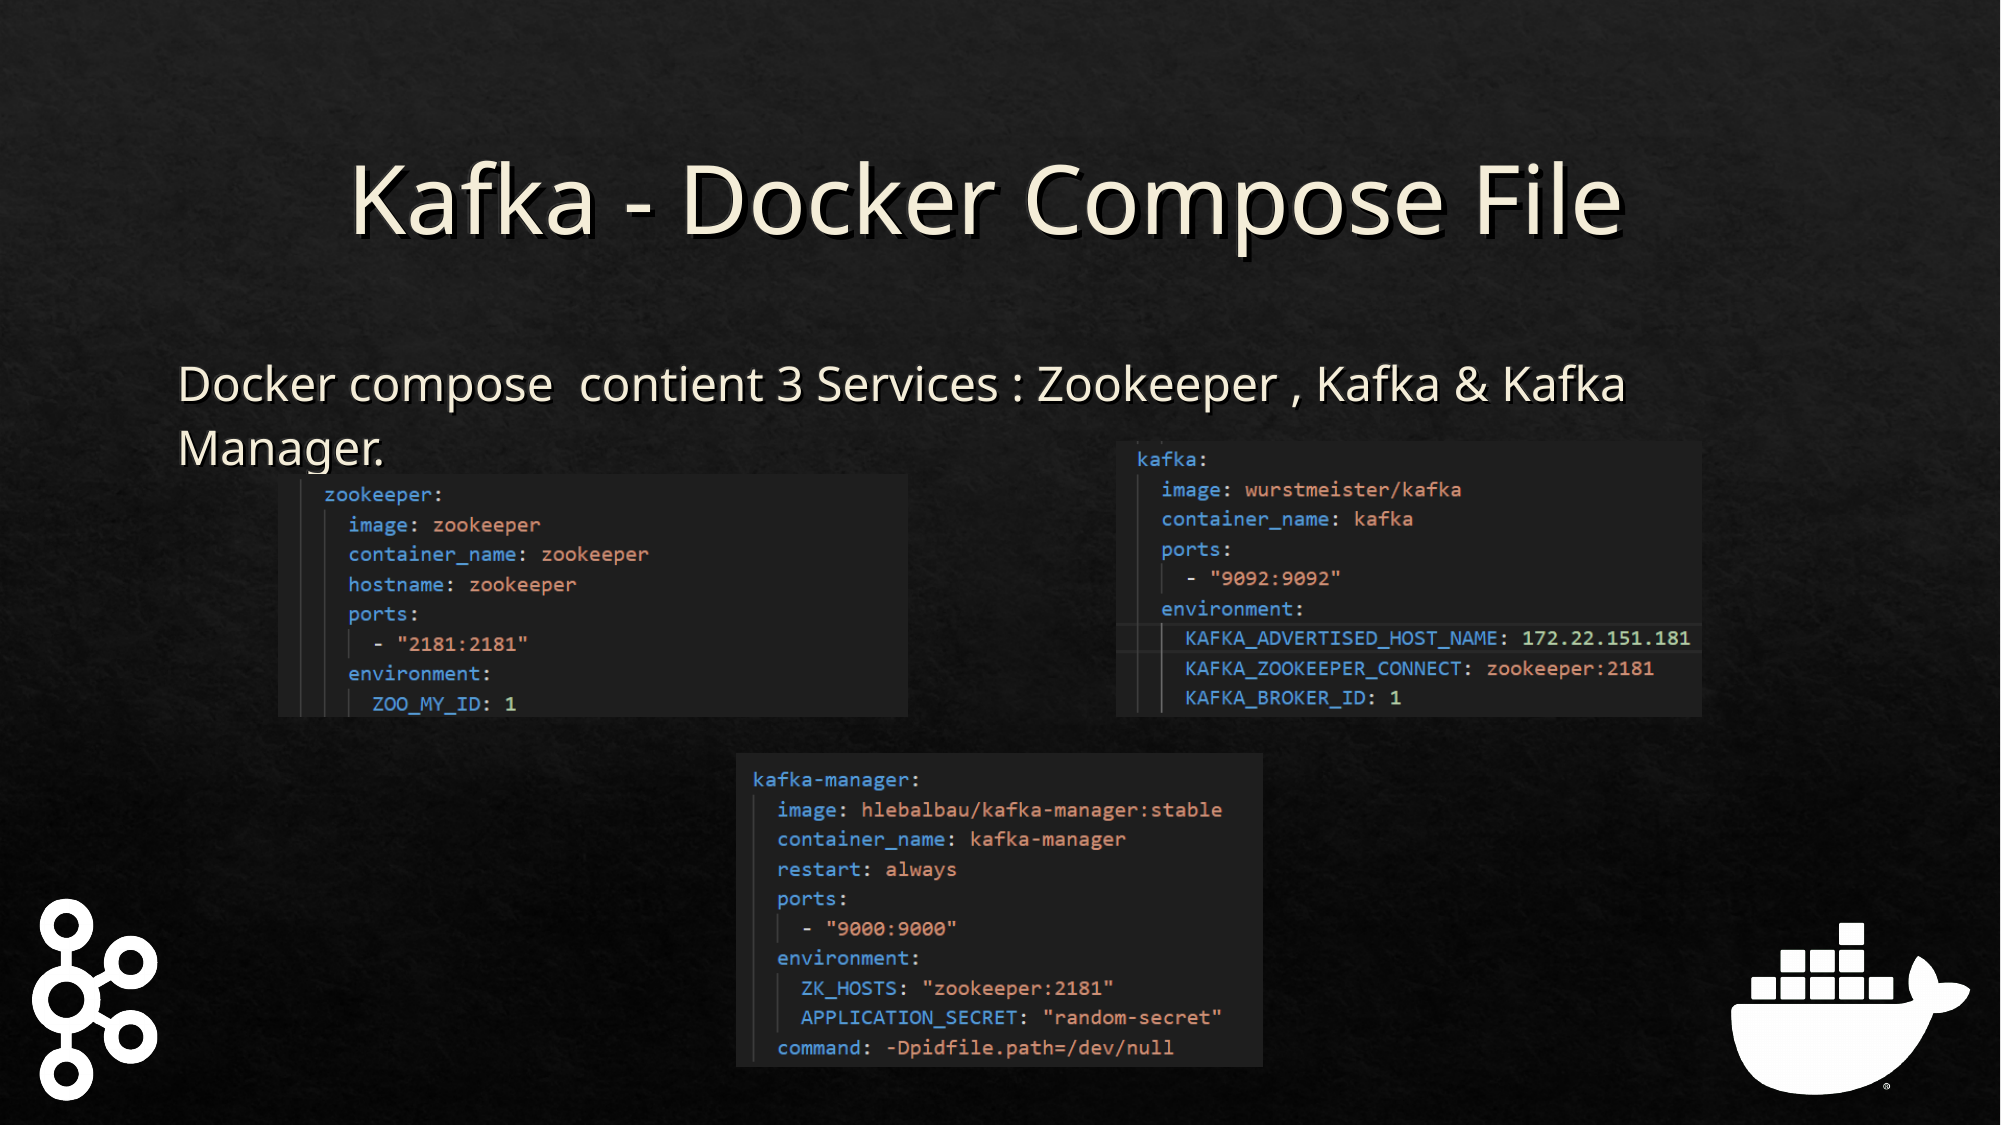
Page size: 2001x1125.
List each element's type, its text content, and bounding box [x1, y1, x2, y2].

picture [1729, 921, 1972, 1096]
picture [278, 474, 908, 717]
picture [0, 874, 220, 1125]
picture [736, 753, 1263, 1067]
picture [1116, 441, 1702, 717]
list Docker compose contient 3 Services : Zookeeper , Kafka & Kafka Manager. [149, 340, 1849, 951]
title Kafka - Docker Compose File [149, 99, 1849, 307]
